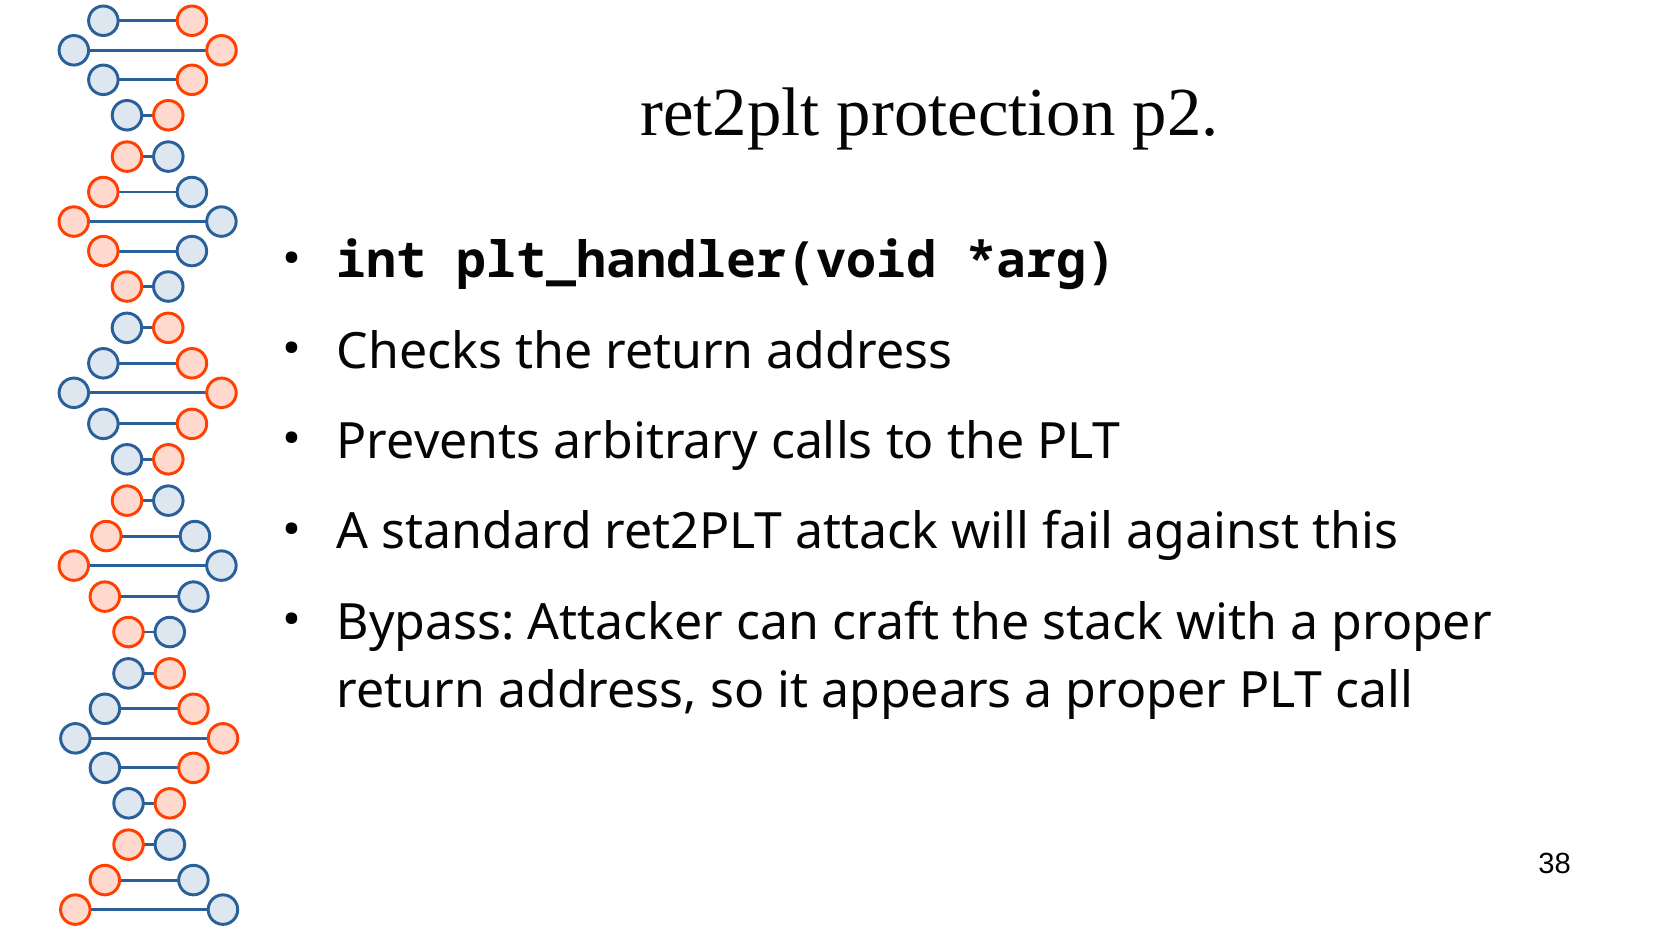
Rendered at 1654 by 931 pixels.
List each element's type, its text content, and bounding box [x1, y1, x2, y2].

title ret2plt protection p2. [265, 35, 1595, 189]
list int plt_handler(void *arg) Checks the return address Prevents arbitrary calls to the PLT A standard ret2PLT attack will fail against this Bypass: Attacker can craft the stack with a proper return address, so it appears a proper PLT call [265, 224, 1595, 764]
